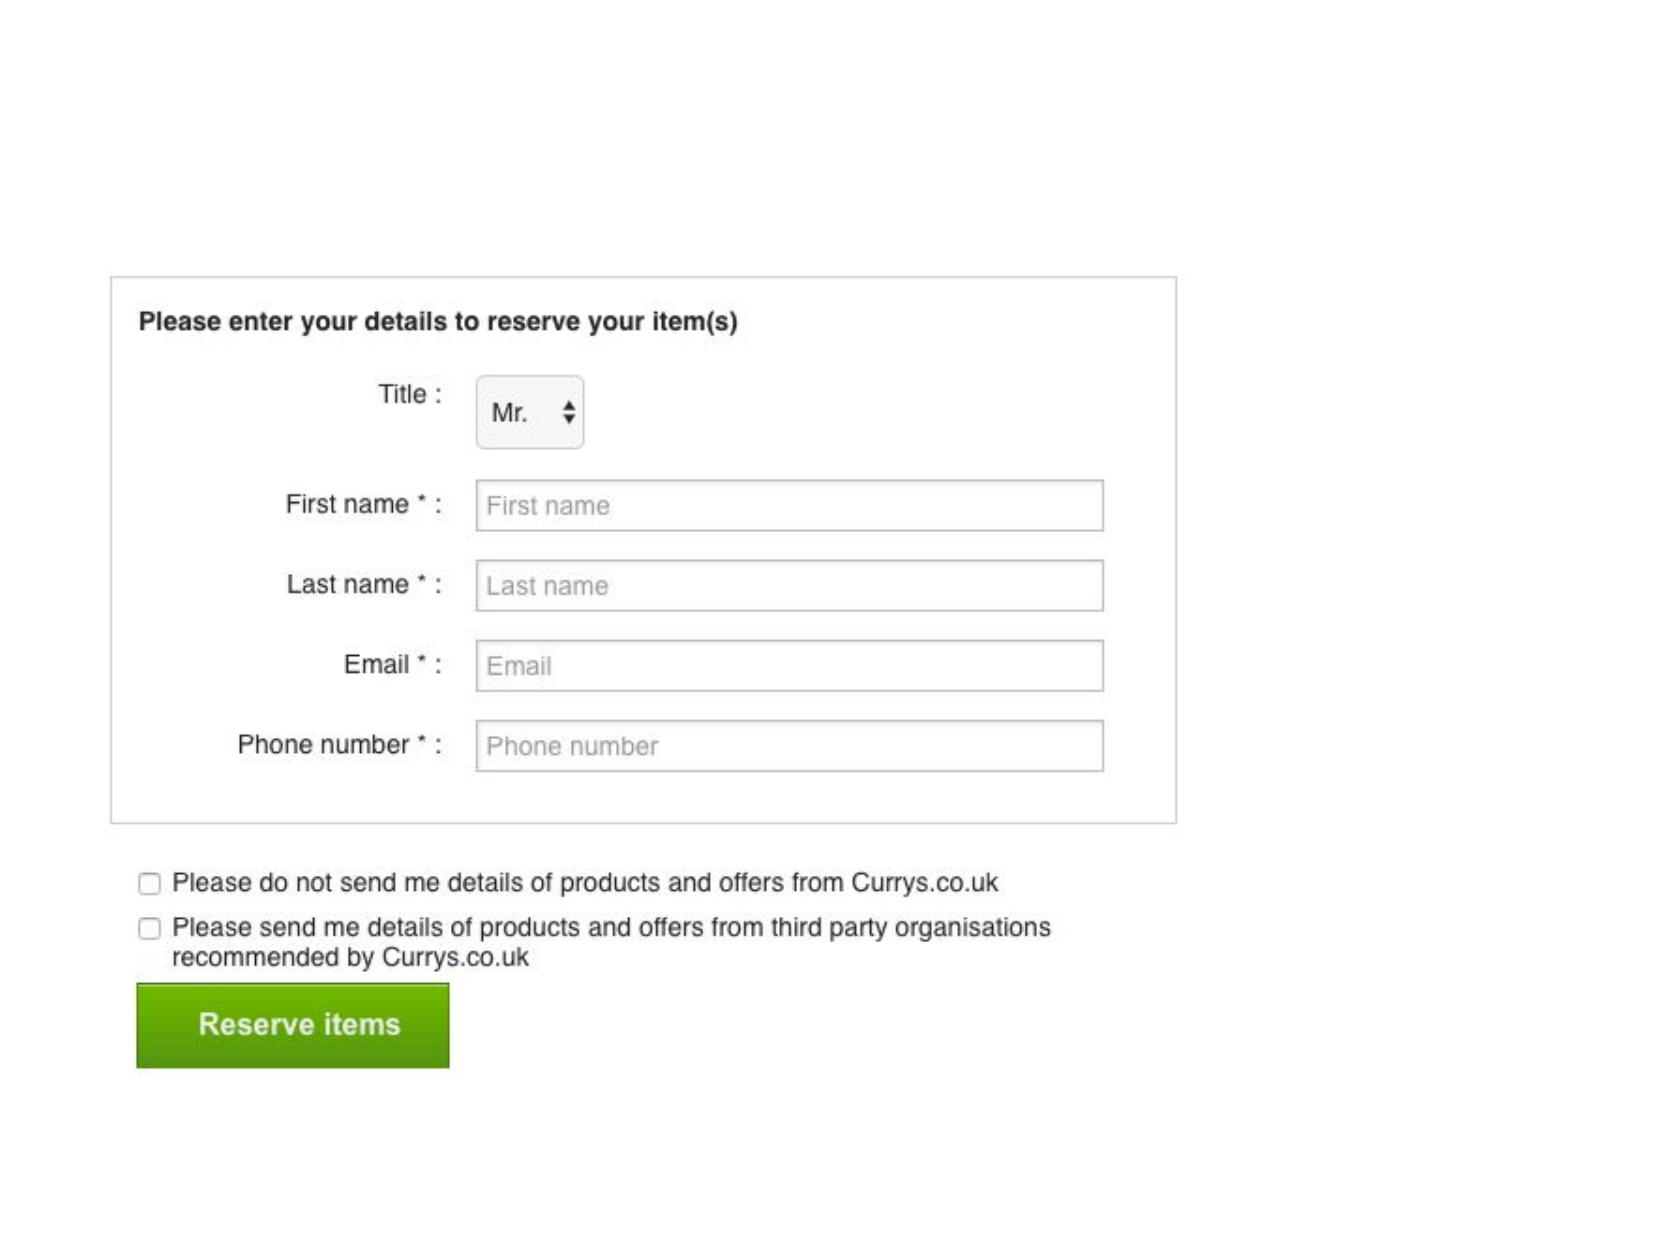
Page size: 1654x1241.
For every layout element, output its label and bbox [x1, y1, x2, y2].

picture [105, 271, 1187, 1081]
